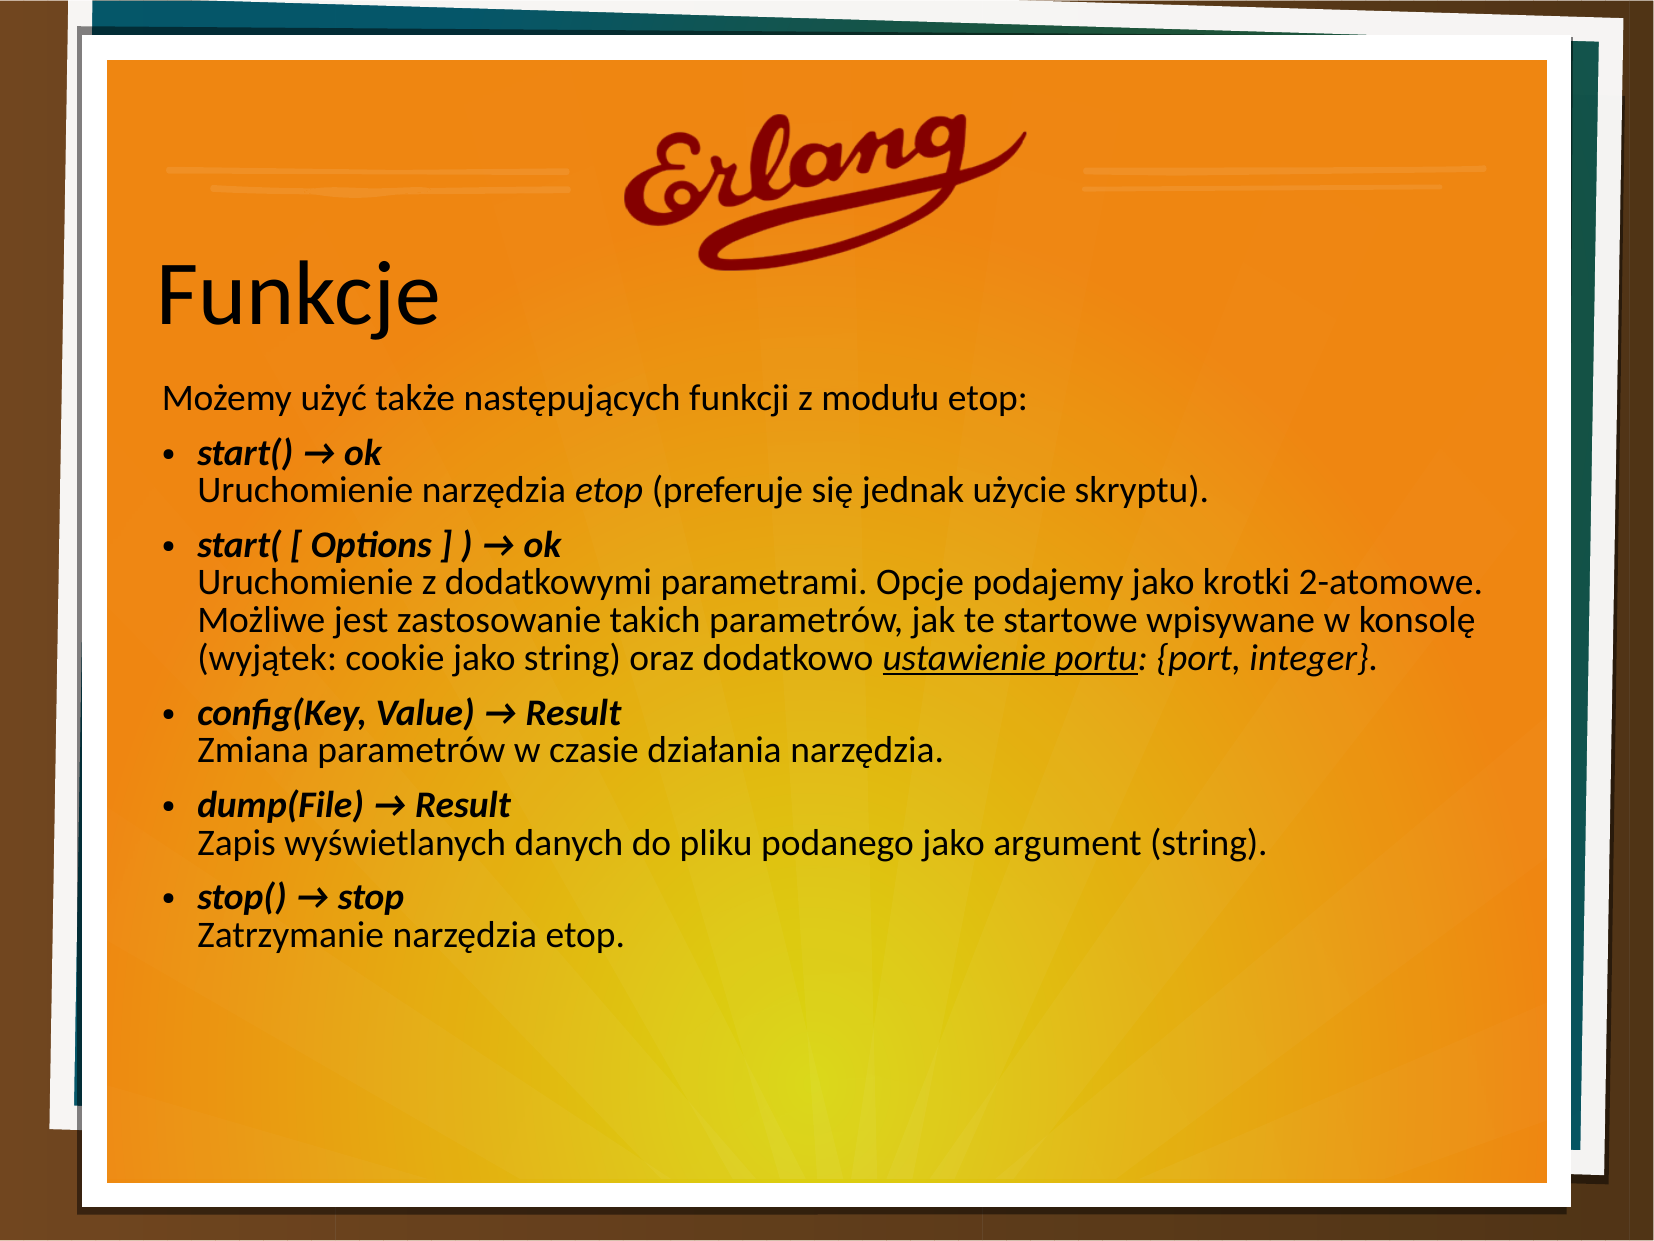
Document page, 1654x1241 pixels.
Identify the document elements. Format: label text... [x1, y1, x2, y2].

text_box Funkcje [141, 248, 827, 374]
text_box Możemy użyć także następujących funkcji z modułu etop: start() → ok Uruchomienie narzędzia etop (preferuje się jednak użycie skryptu). start( [ Options ] ) → ok Uruchomienie z dodatkowymi parametrami. Opcje podajemy jako krotki 2-atomowe. Możliwe jest zastosowanie takich parametrów, jak te startowe wpisywane w konsolę (wyjątek: cookie jako string) oraz dodatkowo ustawienie portu: {port, integer}. config(Key, Value) → Result Zmiana parametrów w czasie działania narzędzia. dump(File) → Result Zapis wyświetlanych danych do pliku podanego jako argument (string). stop() → stop Zatrzymanie narzędzia etop. [109, 374, 1501, 1133]
picture [623, 113, 1028, 272]
